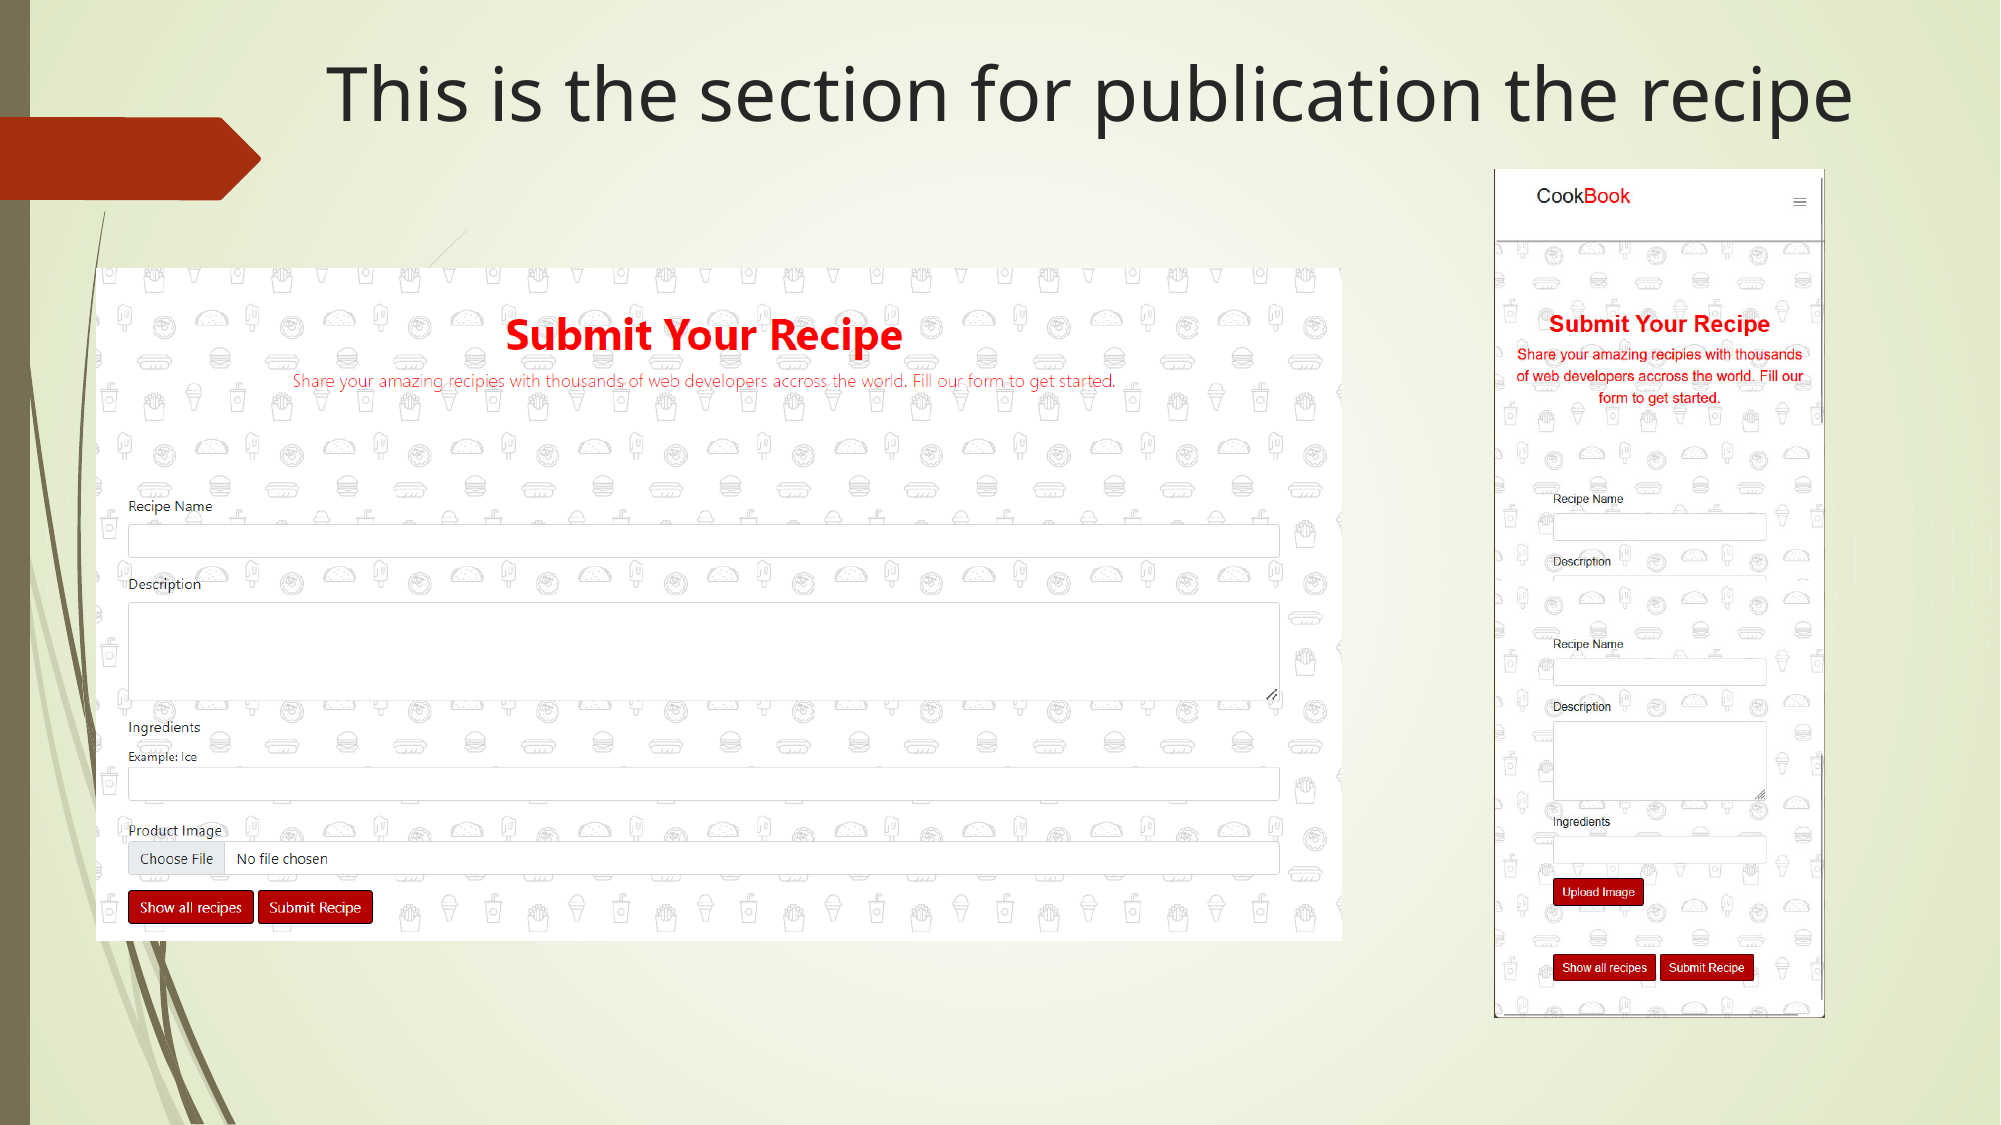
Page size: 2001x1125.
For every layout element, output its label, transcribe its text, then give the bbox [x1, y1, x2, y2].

picture [1494, 169, 1825, 581]
picture [96, 268, 1342, 941]
picture [1494, 582, 1825, 1018]
title This is the section for publication the recipe [311, 38, 1979, 249]
